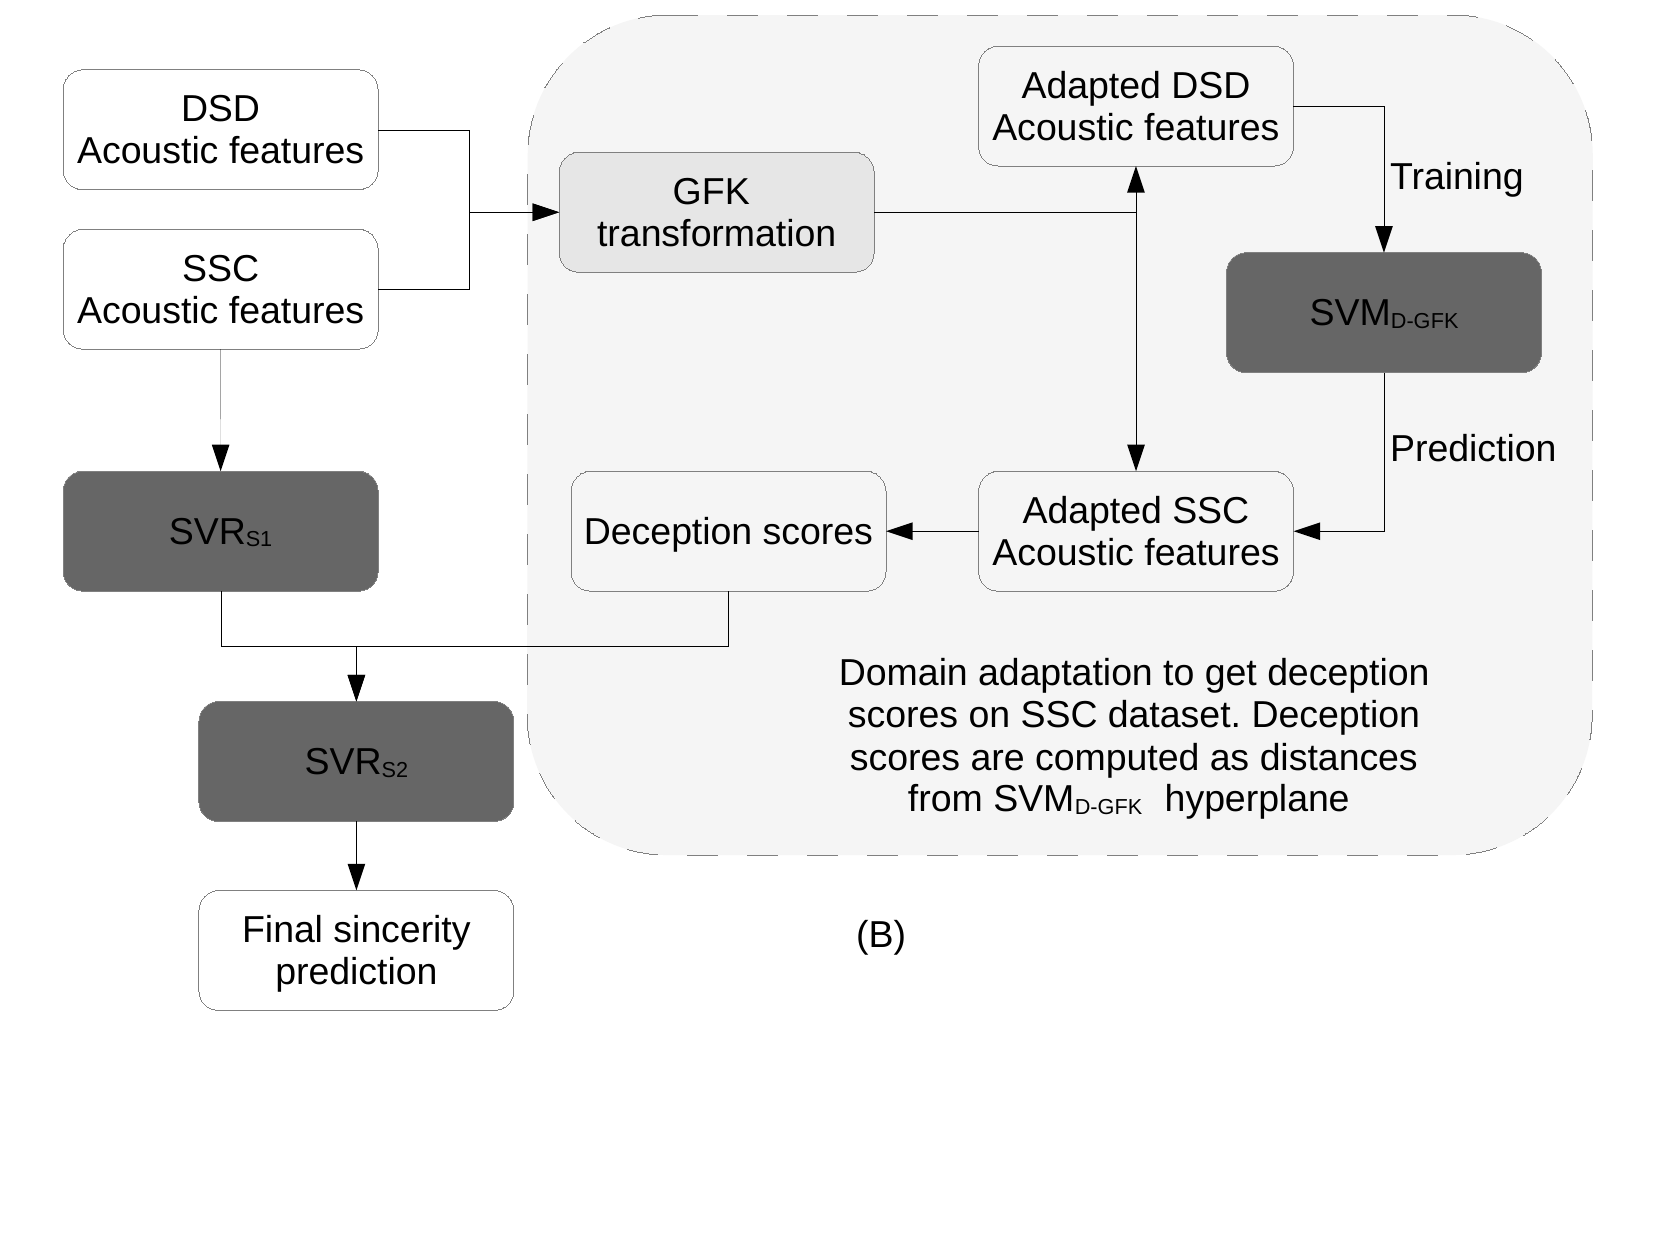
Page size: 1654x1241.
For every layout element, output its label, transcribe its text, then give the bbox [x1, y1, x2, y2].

text_box Final sincerity prediction [198, 890, 514, 1011]
text_box SVRS2 [198, 701, 514, 822]
text_box SSC Acoustic features [63, 229, 379, 350]
text_box SVRS1 [63, 471, 379, 592]
text_box GFK transformation [559, 152, 875, 273]
text_box [1137, 107, 1384, 531]
text_box Domain adaptation to get deception scores on SSC dataset. Deception scores are computed as distances from SVMD-GFK hyperplane [798, 644, 1471, 840]
text_box Training [1375, 148, 1556, 214]
text_box [527, 15, 1593, 856]
text_box DSD Acoustic features [63, 69, 379, 190]
text_box (B) [841, 905, 947, 963]
text_box Deception scores [571, 471, 887, 592]
text_box Adapted SSC Acoustic features [978, 471, 1294, 592]
text_box SVMD-GFK [1226, 252, 1542, 373]
text_box [527, 213, 1136, 646]
text_box Adapted DSD Acoustic features [978, 46, 1294, 167]
text_box Prediction [1375, 419, 1578, 485]
